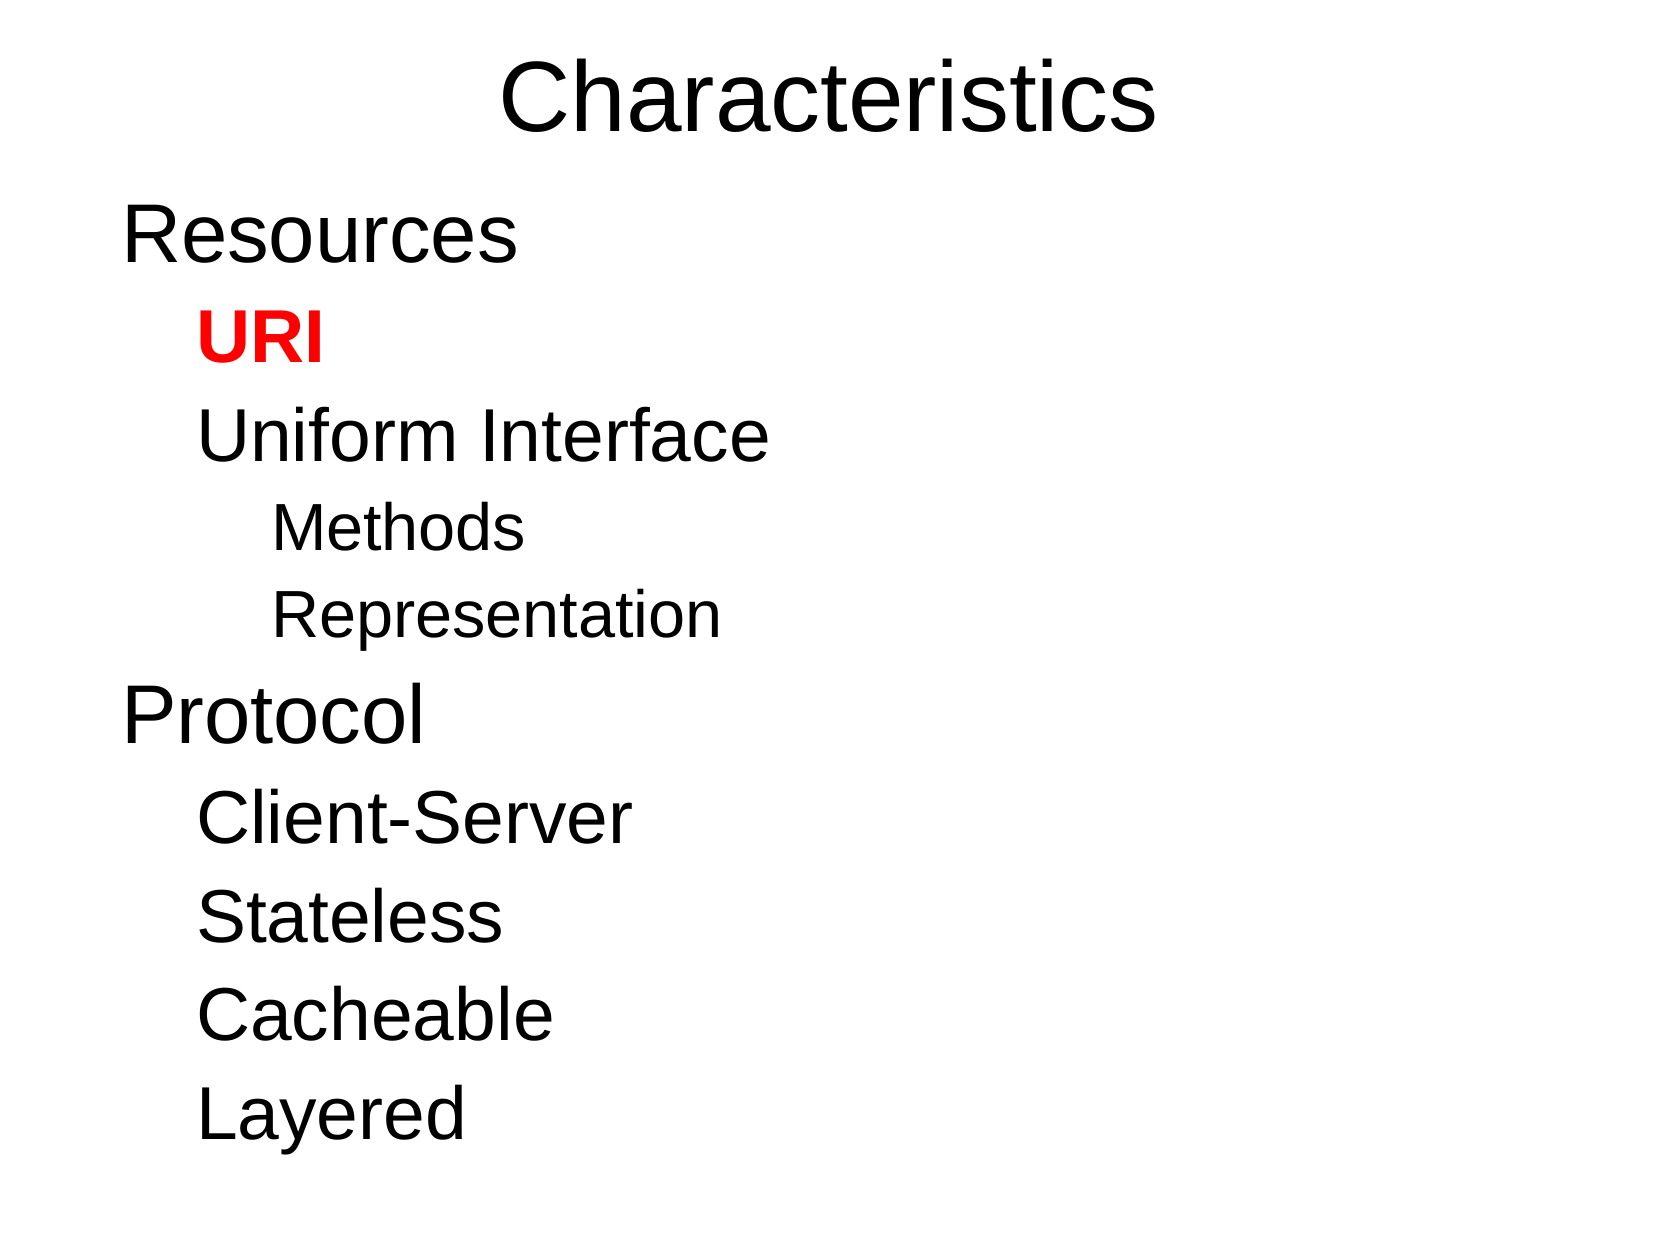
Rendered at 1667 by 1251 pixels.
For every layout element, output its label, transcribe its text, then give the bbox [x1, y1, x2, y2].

list Resources URI Uniform Interface Methods Representation Protocol Client-Server Stateless Cacheable Layered [121, 187, 1538, 1201]
title Characteristics [120, 0, 1538, 194]
